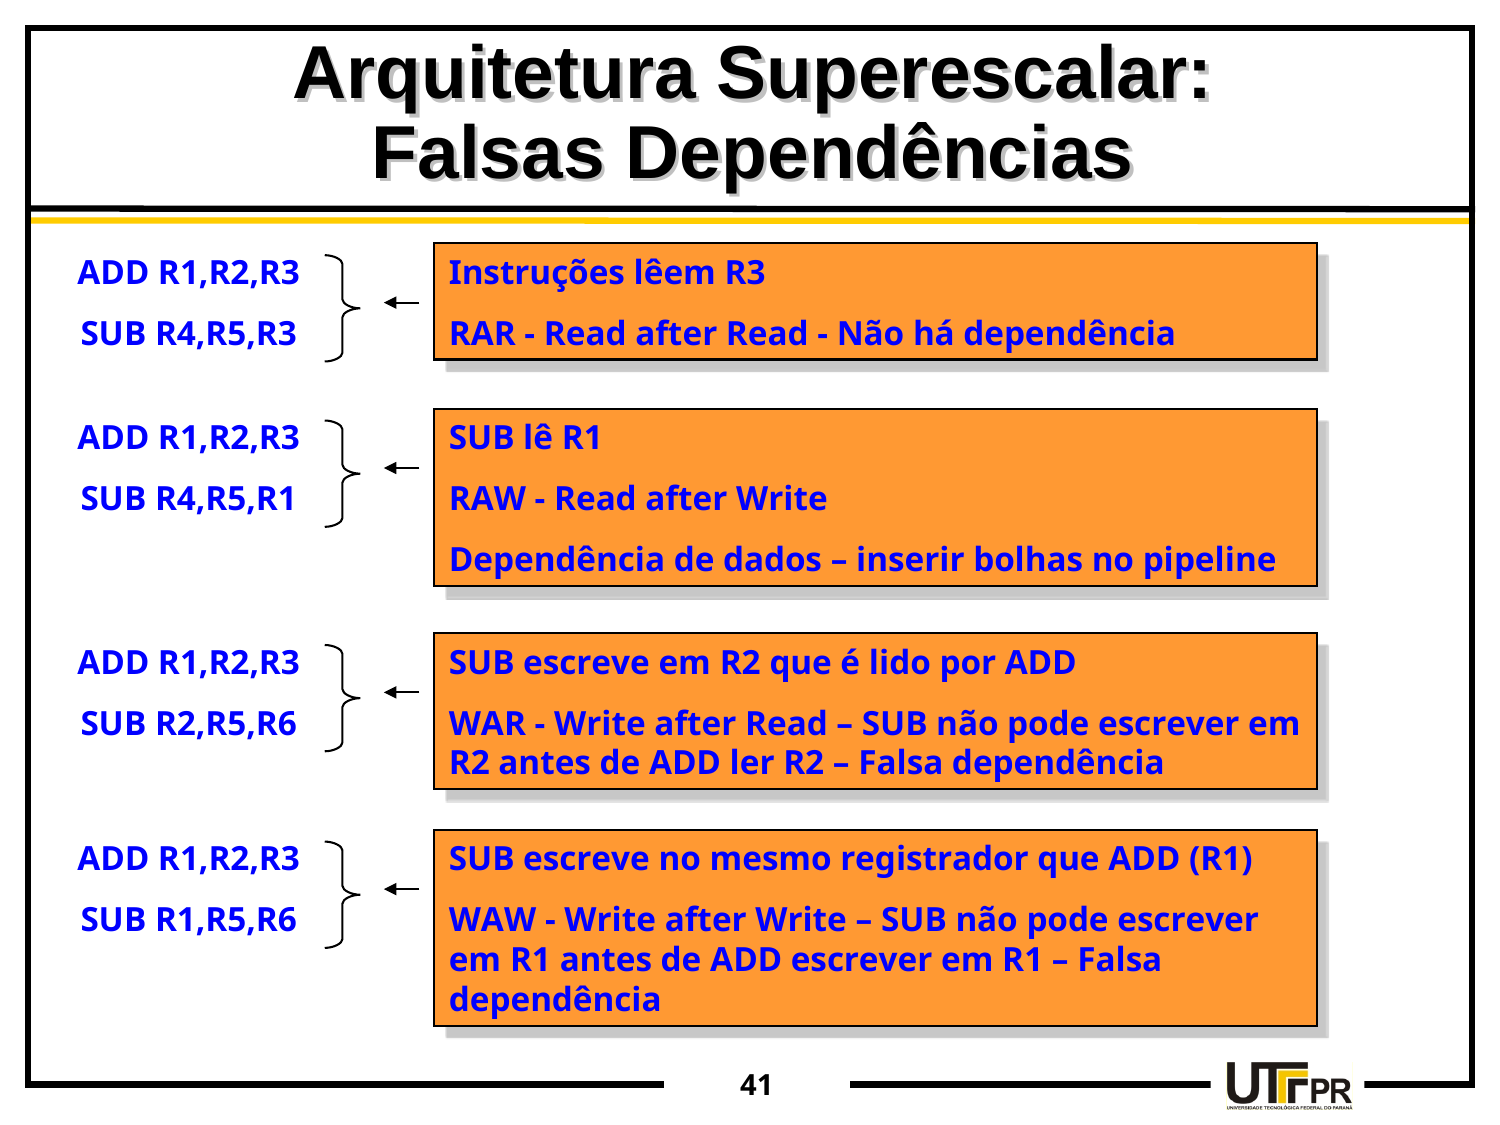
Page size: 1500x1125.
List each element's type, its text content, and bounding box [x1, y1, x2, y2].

text_box SUB lê R1 RAW - Read after Write Dependência de dados – inserir bolhas no pipeline [434, 408, 1318, 586]
picture [1226, 1062, 1353, 1110]
text_box ADD R1,R2,R3 SUB R4,R5,R3 [62, 243, 316, 360]
text_box ADD R1,R2,R3 SUB R1,R5,R6 [62, 829, 316, 946]
title Arquitetura Superescalar: Falsas Dependências [29, 30, 1477, 211]
text_box SUB escreve no mesmo registrador que ADD (R1) WAW - Write after Write – SUB não pode escrever em R1 antes de ADD escrever em R1 – Falsa dependência [434, 829, 1318, 1026]
text_box ADD R1,R2,R3 SUB R2,R5,R6 [62, 633, 316, 750]
text_box Instruções lêem R3 RAR - Read after Read - Não há dependência [434, 243, 1318, 360]
text_box SUB escreve em R2 que é lido por ADD WAR - Write after Read – SUB não pode escrever em R2 antes de ADD ler R2 – Falsa dependência [434, 633, 1318, 790]
text_box ADD R1,R2,R3 SUB R4,R5,R1 [62, 408, 316, 525]
